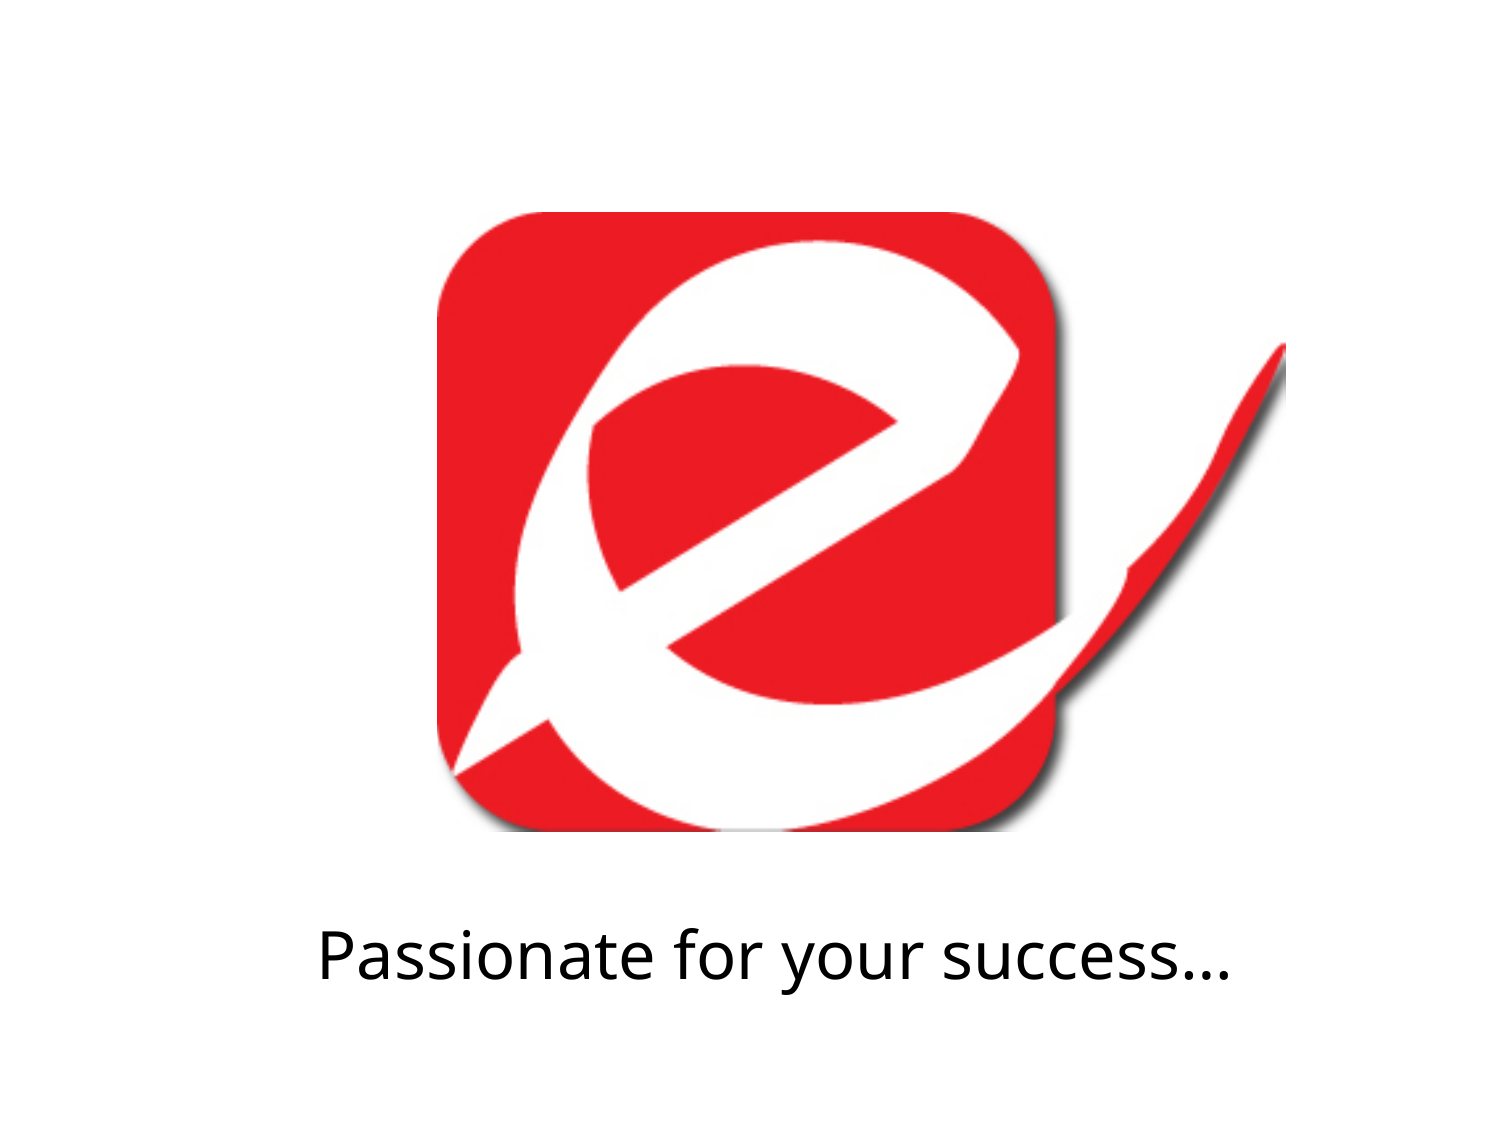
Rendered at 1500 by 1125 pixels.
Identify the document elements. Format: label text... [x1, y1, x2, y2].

picture [0, 0, 1500, 1125]
text_box Passionate for your success… [125, 905, 1426, 1000]
